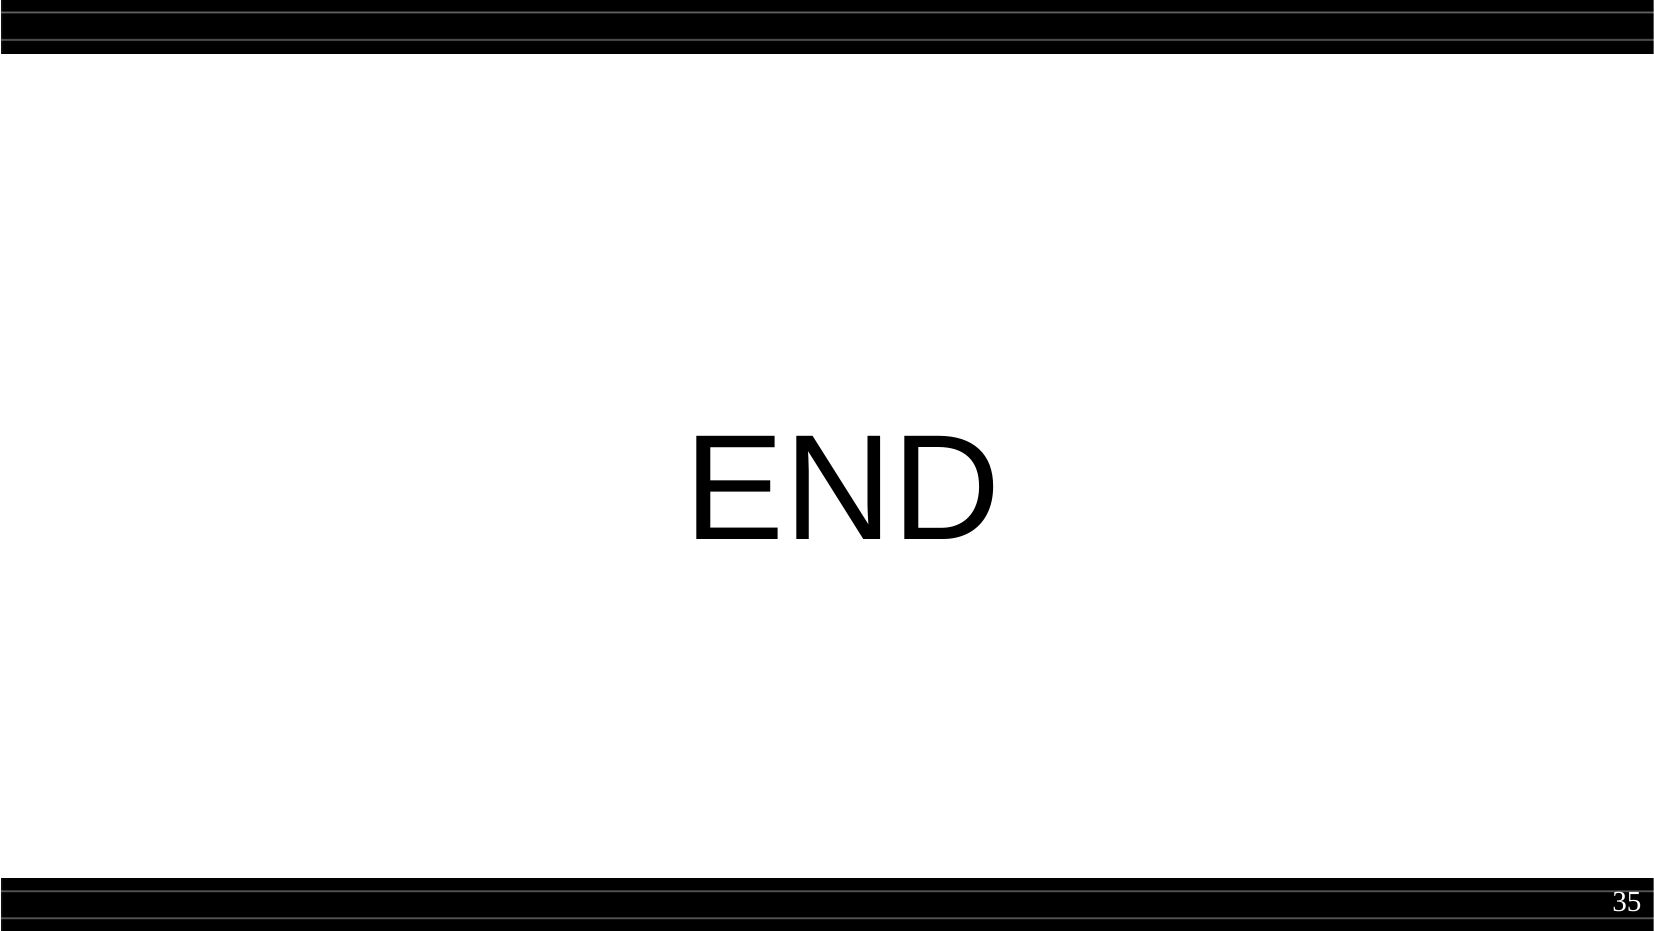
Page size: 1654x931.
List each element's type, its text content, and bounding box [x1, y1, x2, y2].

picture [1, 0, 1654, 54]
text_box END [669, 396, 1016, 579]
picture [1, 878, 1654, 931]
